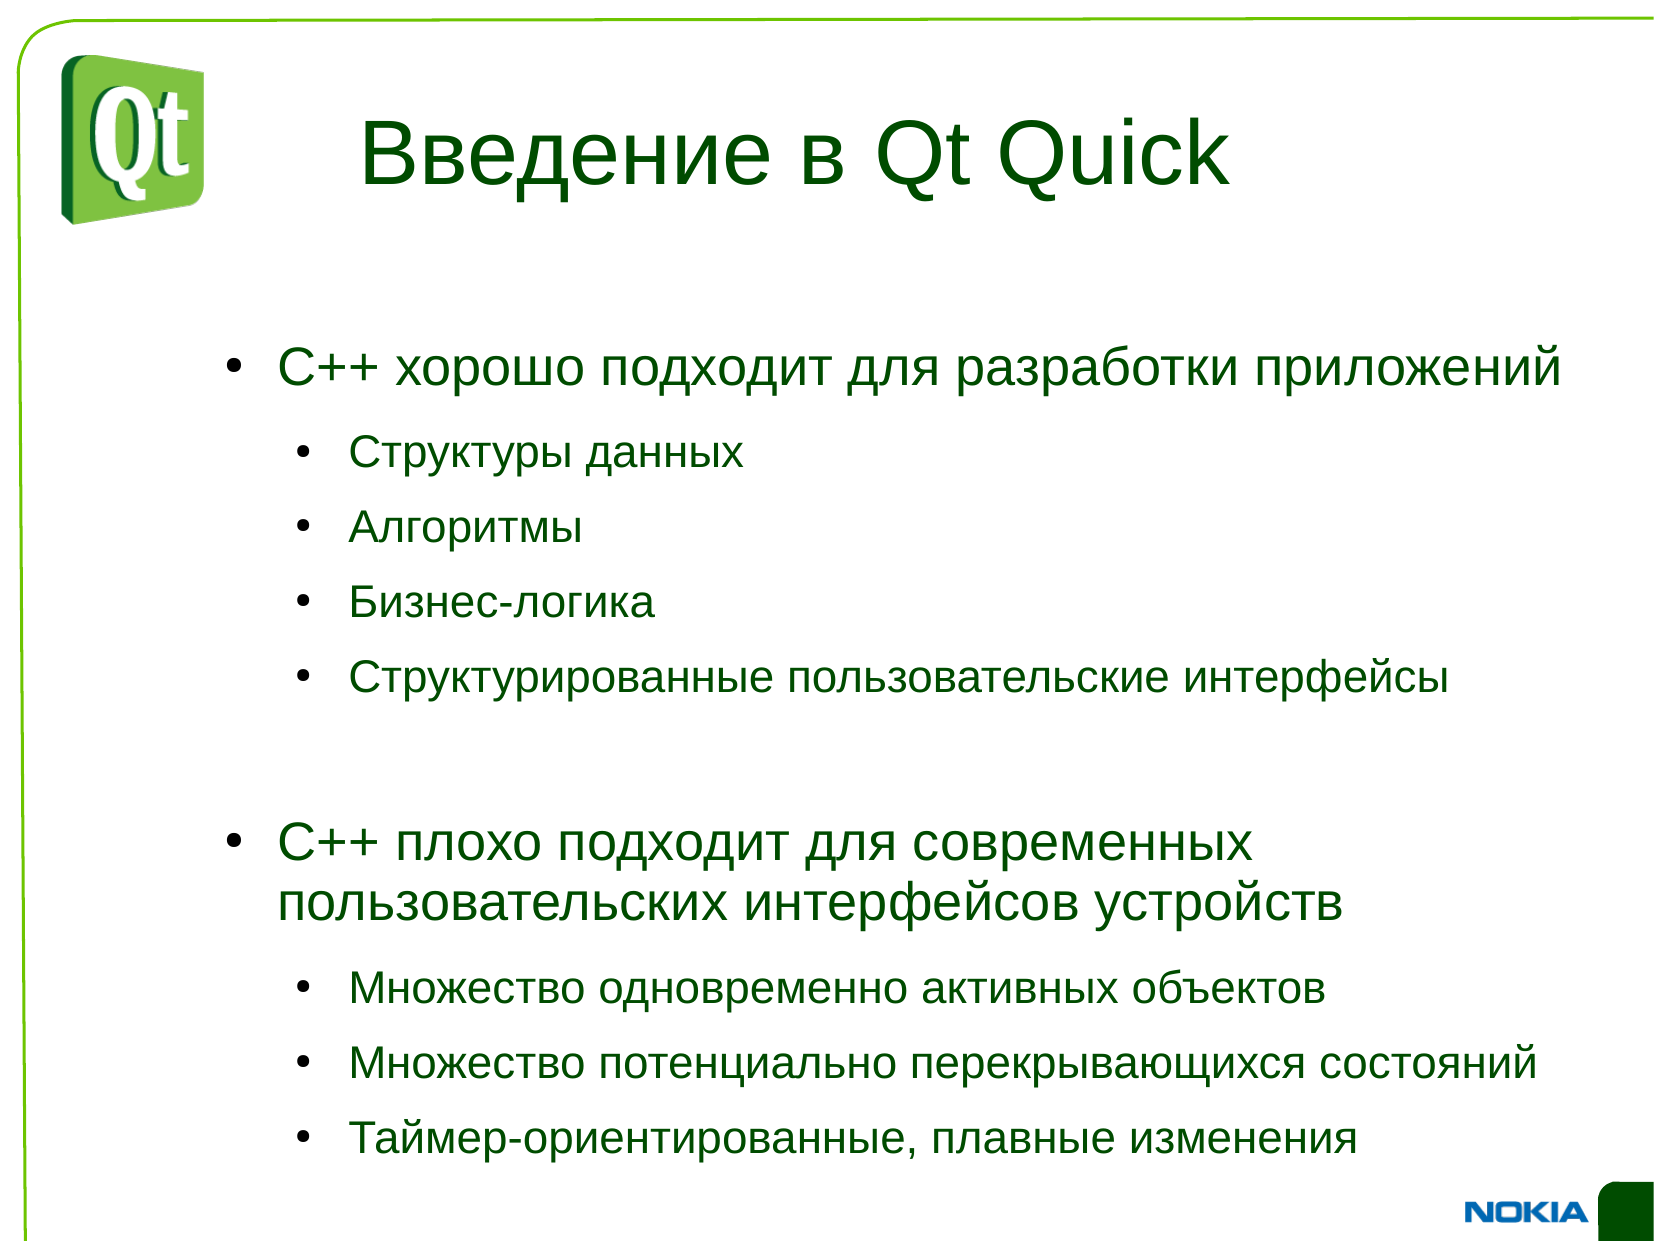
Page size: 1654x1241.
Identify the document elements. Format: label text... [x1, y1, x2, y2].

title Введение в Qt Quick [257, 56, 1333, 250]
picture [1465, 1201, 1589, 1223]
picture [61, 55, 204, 225]
list C++ хорошо подходит для разработки приложений Структуры данных Алгоритмы Бизнес-логика Структурированные пользовательские интерфейсы C++ плохо подходит для современных пользовательских интерфейсов устройств Множество одновременно активных объектов Множество потенциально перекрывающихся состояний Таймер-ориентированные, плавные изменения [206, 336, 1595, 1163]
